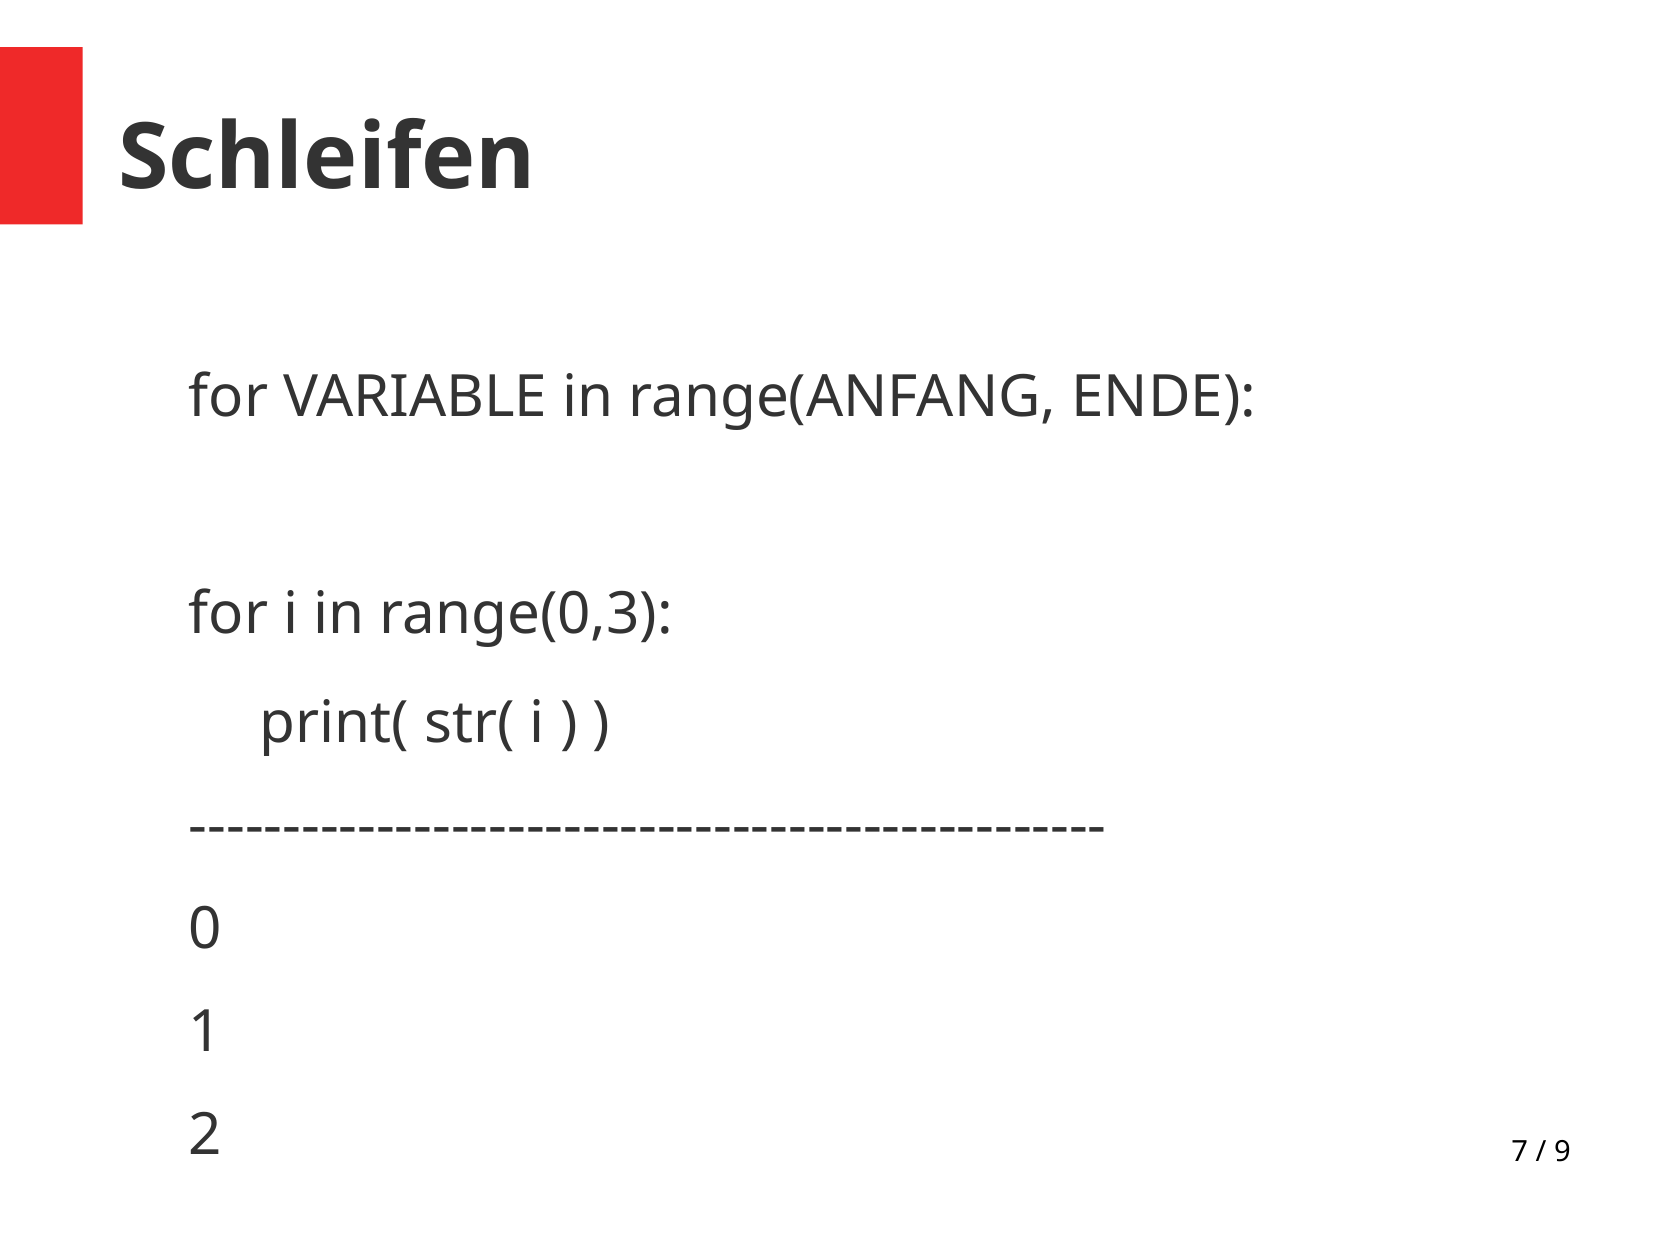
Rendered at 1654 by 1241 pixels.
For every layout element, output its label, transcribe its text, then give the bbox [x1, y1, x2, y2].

title Schleifen [118, 49, 1571, 257]
list for VARIABLE in range(ANFANG, ENDE): for i in range(0,3): print( str( i ) ) ------------------------------------------------- 0 1 2 [118, 354, 1536, 1074]
